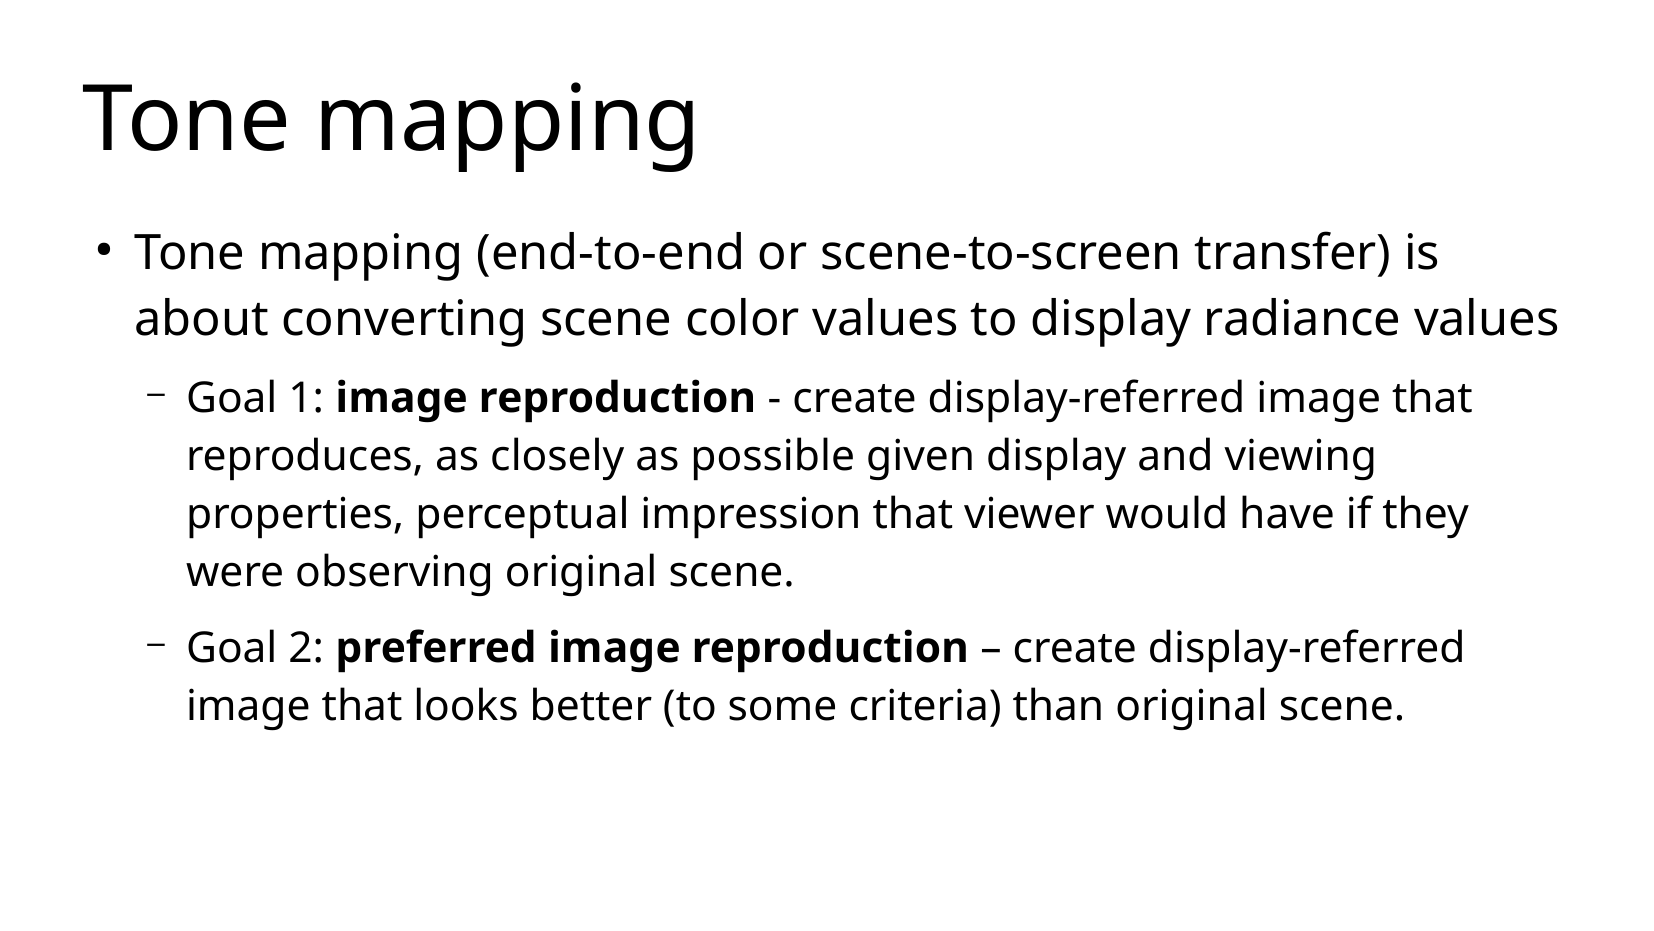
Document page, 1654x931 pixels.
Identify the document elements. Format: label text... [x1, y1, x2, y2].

list Tone mapping (end-to-end or scene-to-screen transfer) is about converting scene color values to display radiance values Goal 1: image reproduction - create display-referred image that reproduces, as closely as possible given display and viewing properties, perceptual impression that viewer would have if they were observing original scene. Goal 2: preferred image reproduction – create display-referred image that looks better (to some criteria) than original scene. [82, 217, 1571, 758]
title Tone mapping [82, 37, 1571, 193]
